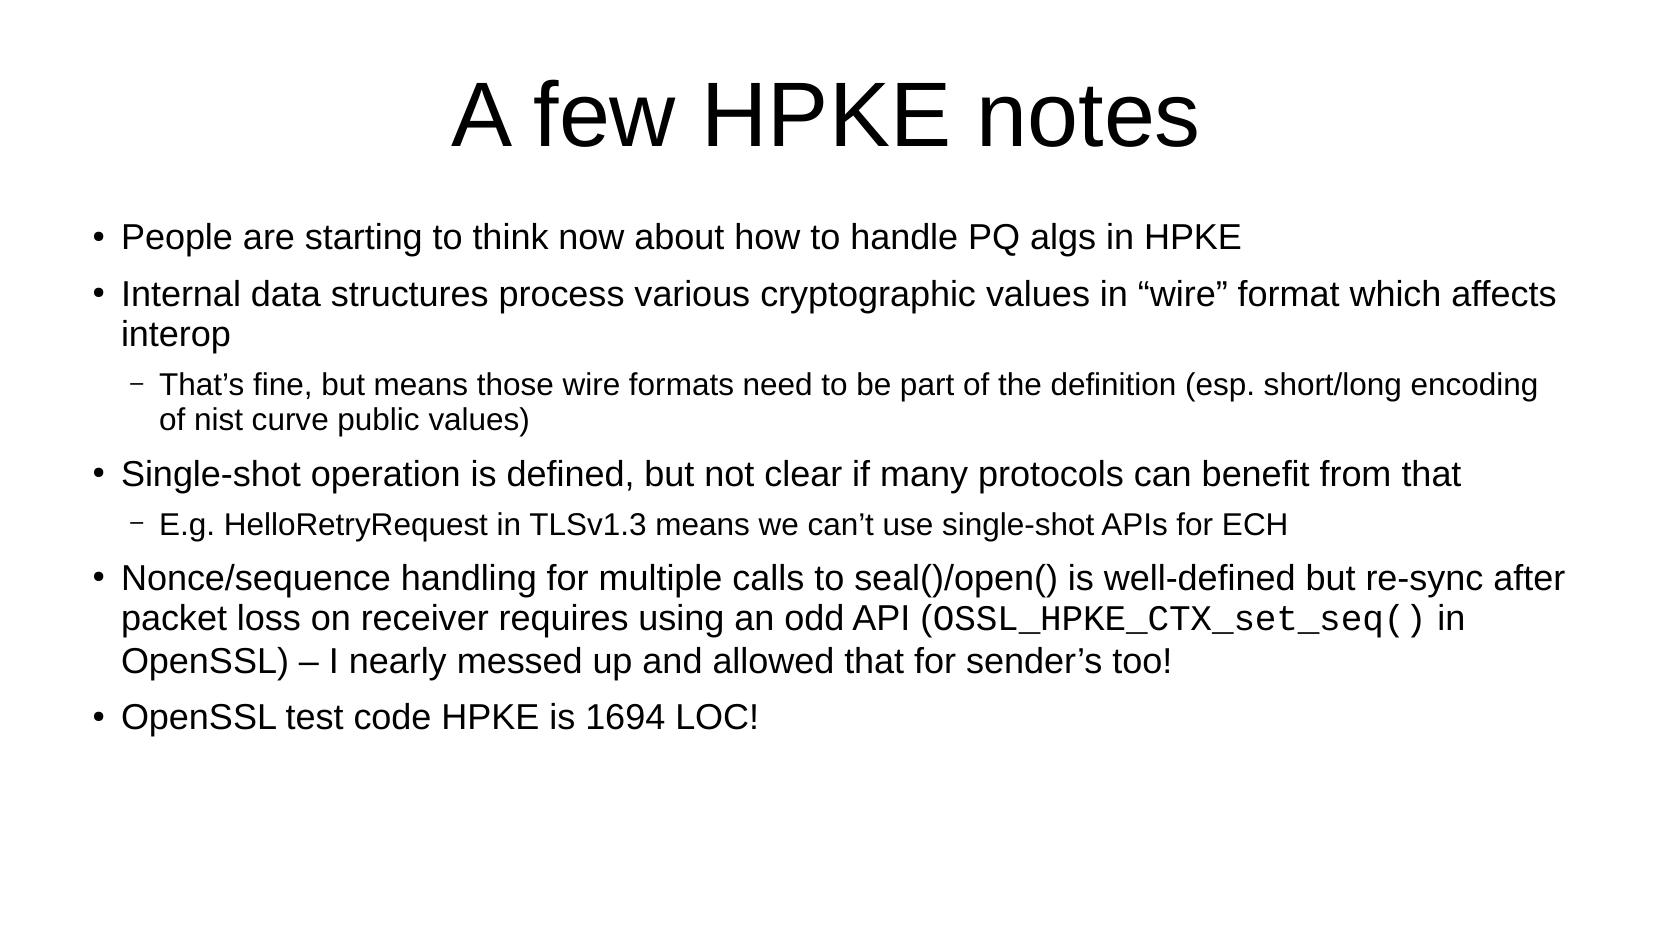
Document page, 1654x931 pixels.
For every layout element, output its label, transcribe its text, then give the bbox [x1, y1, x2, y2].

title A few HPKE notes [82, 37, 1571, 193]
list People are starting to think now about how to handle PQ algs in HPKE Internal data structures process various cryptographic values in “wire” format which affects interop That’s fine, but means those wire formats need to be part of the definition (esp. short/long encoding of nist curve public values) Single-shot operation is defined, but not clear if many protocols can benefit from that E.g. HelloRetryRequest in TLSv1.3 means we can’t use single-shot APIs for ECH Nonce/sequence handling for multiple calls to seal()/open() is well-defined but re-sync after packet loss on receiver requires using an odd API (OSSL_HPKE_CTX_set_seq() in OpenSSL) – I nearly messed up and allowed that for sender’s too! OpenSSL test code HPKE is 1694 LOC! [82, 217, 1571, 758]
